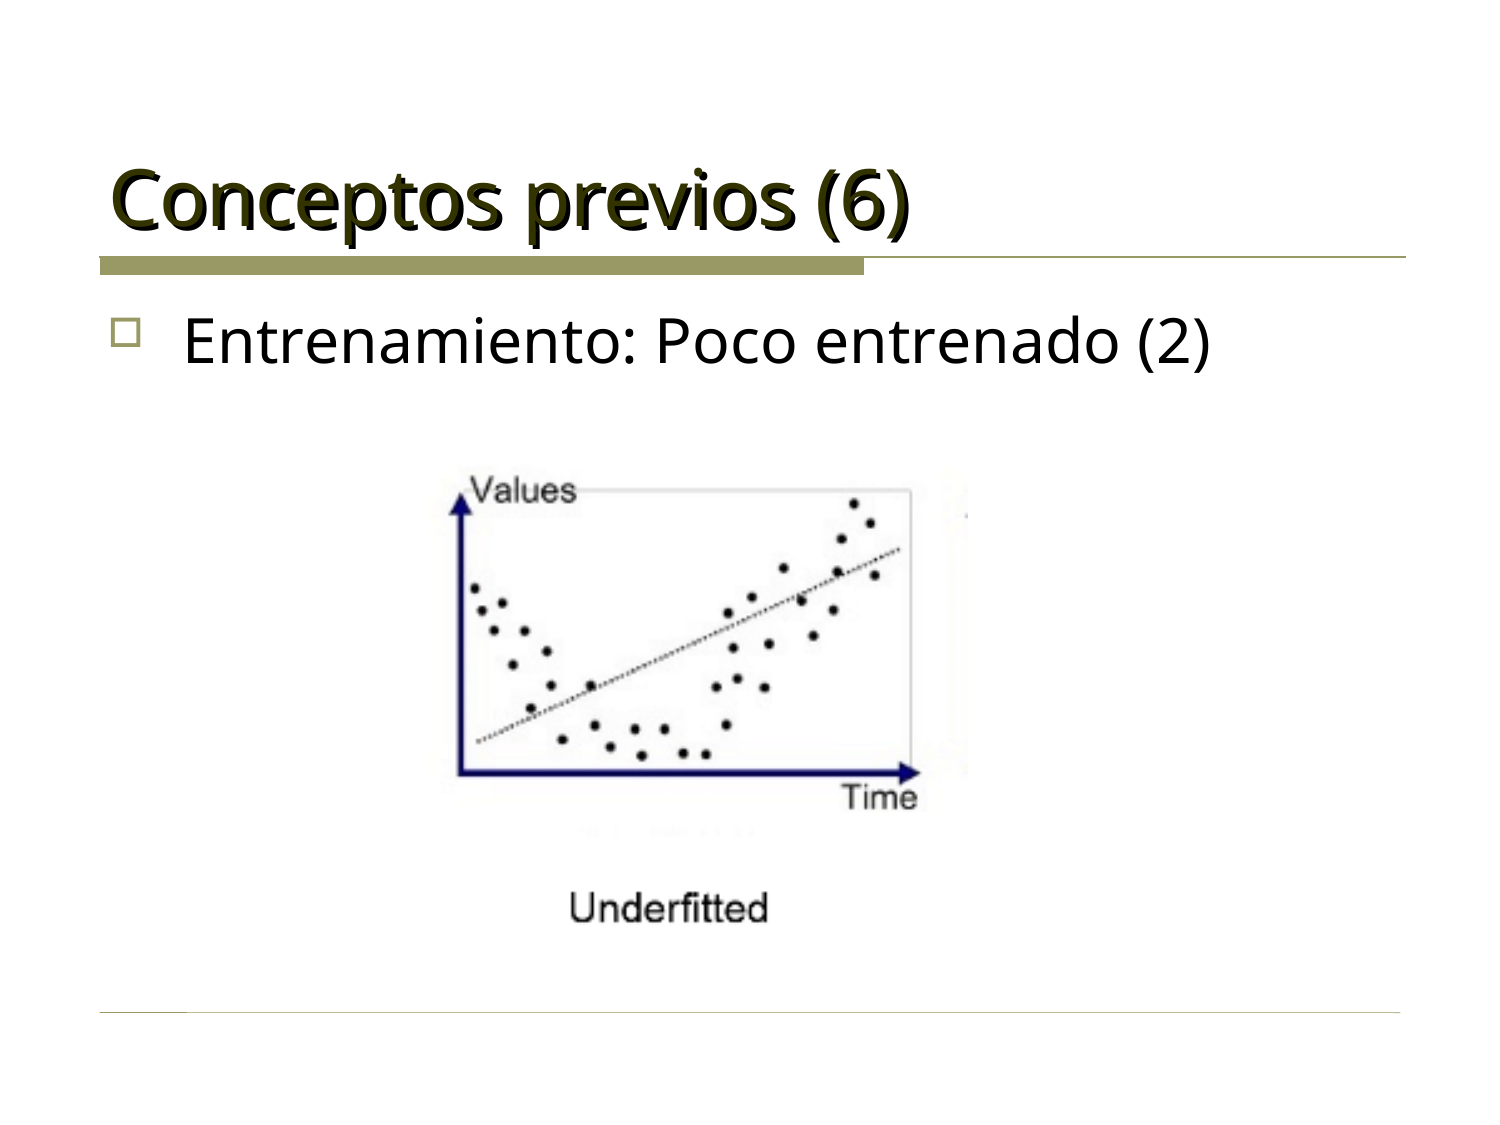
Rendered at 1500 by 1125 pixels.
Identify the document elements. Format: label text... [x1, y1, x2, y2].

title Conceptos previos (6) [94, 50, 1407, 250]
picture [384, 436, 968, 963]
list Entrenamiento: Poco entrenado (2) [92, 293, 1353, 1019]
